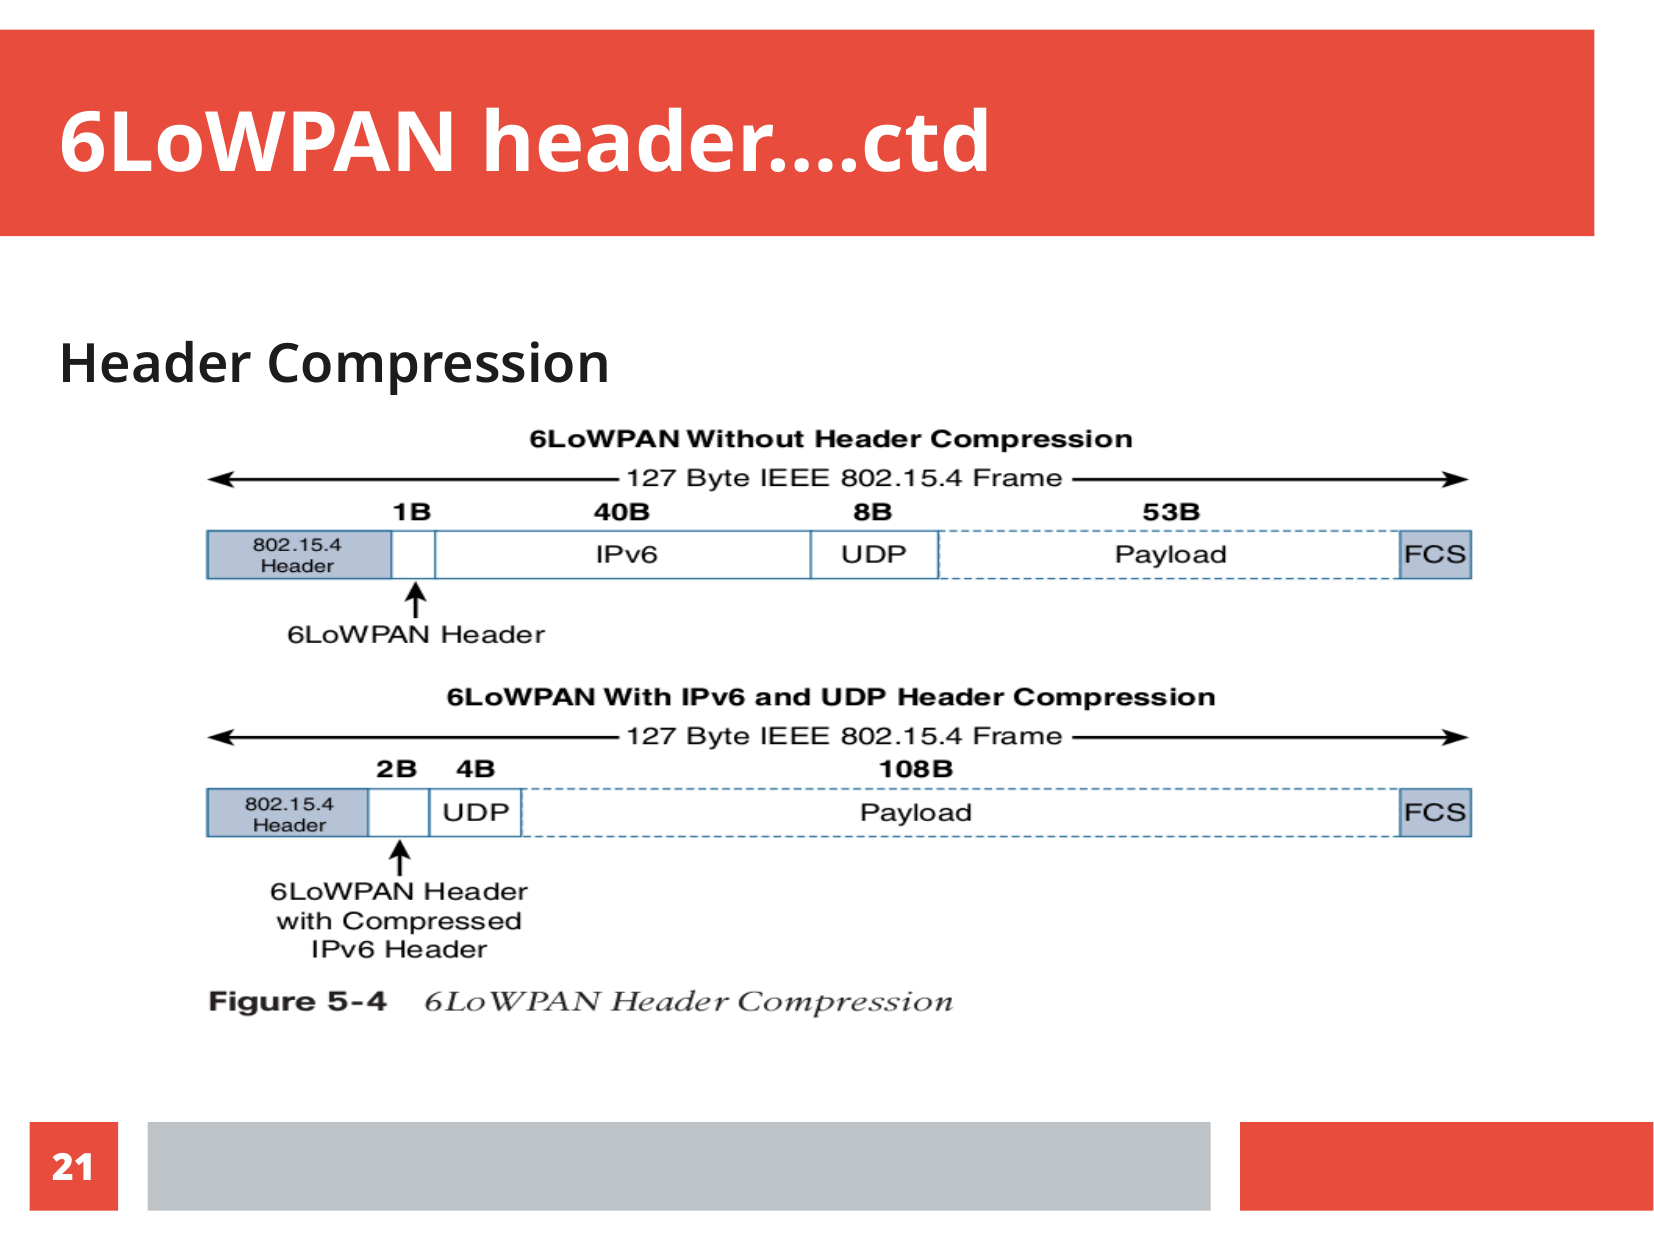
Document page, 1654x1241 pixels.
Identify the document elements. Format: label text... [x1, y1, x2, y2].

list Header Compression [59, 324, 1565, 1093]
picture [178, 419, 1485, 1026]
text_box 6LoWPAN header….ctd [45, 75, 1486, 187]
